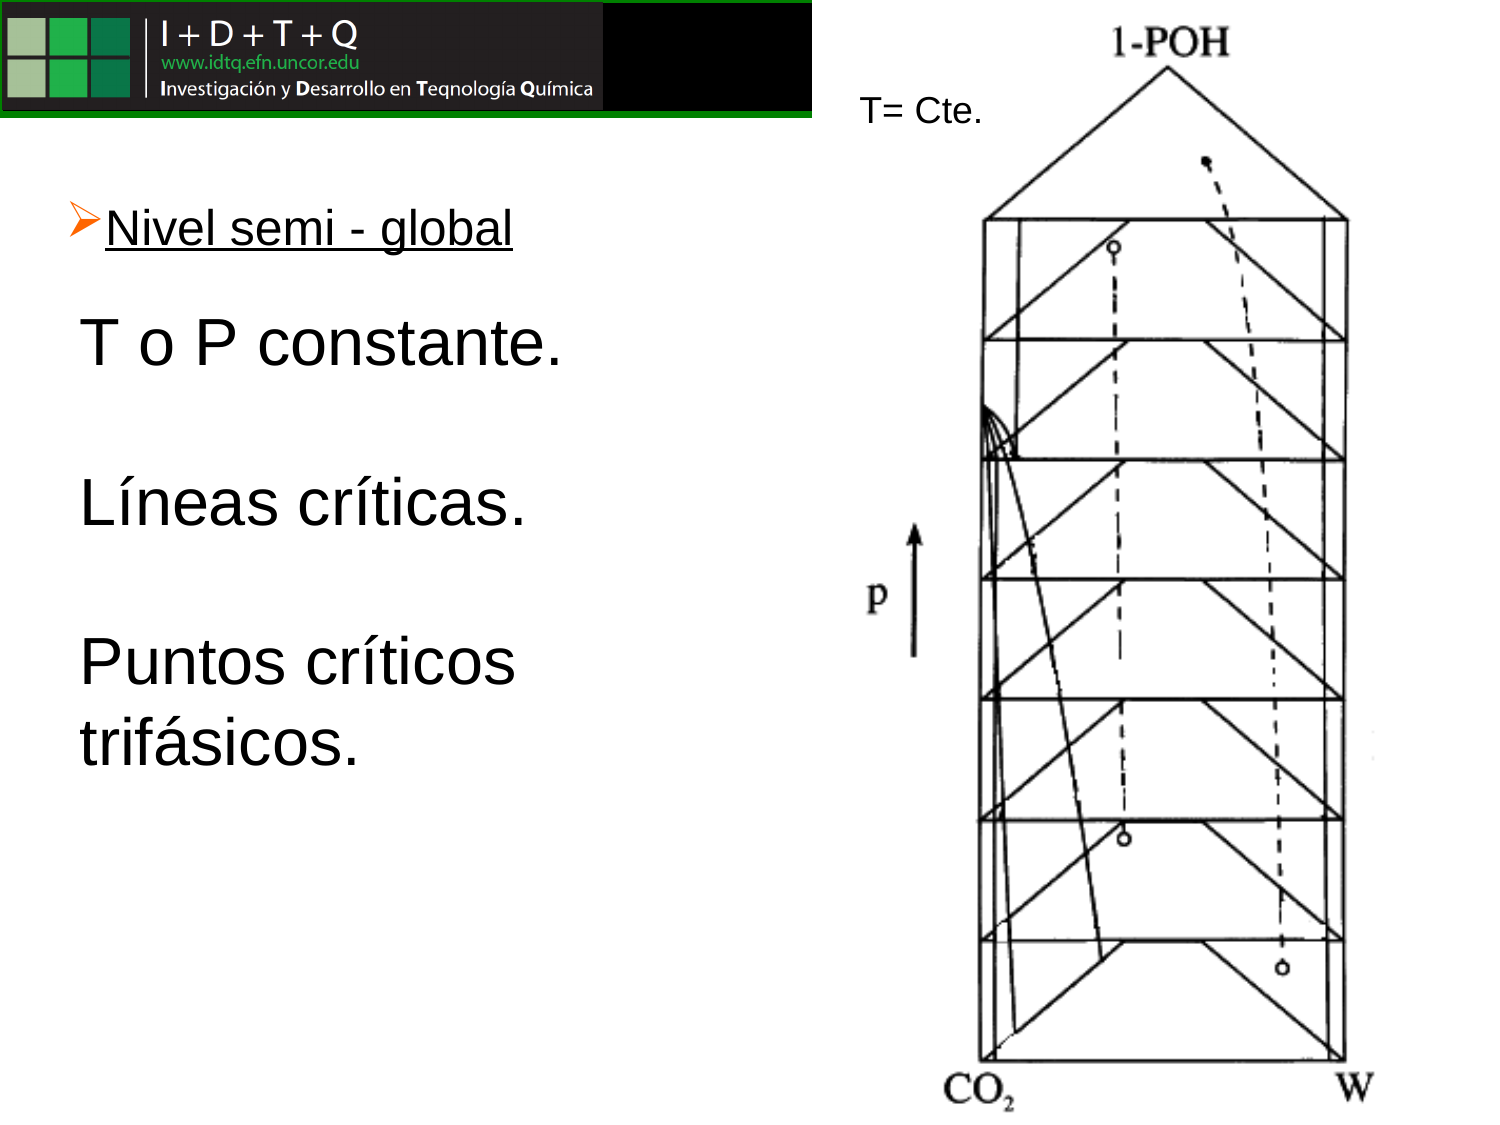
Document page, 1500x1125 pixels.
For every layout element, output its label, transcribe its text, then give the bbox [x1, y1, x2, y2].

picture [812, 0, 1500, 1125]
text_box Nivel semi - global [50, 187, 543, 263]
text_box T= Cte. [844, 78, 999, 139]
picture [2, 2, 603, 110]
text_box T o P constante. Líneas críticas. Puntos críticos trifásicos. [64, 290, 668, 787]
